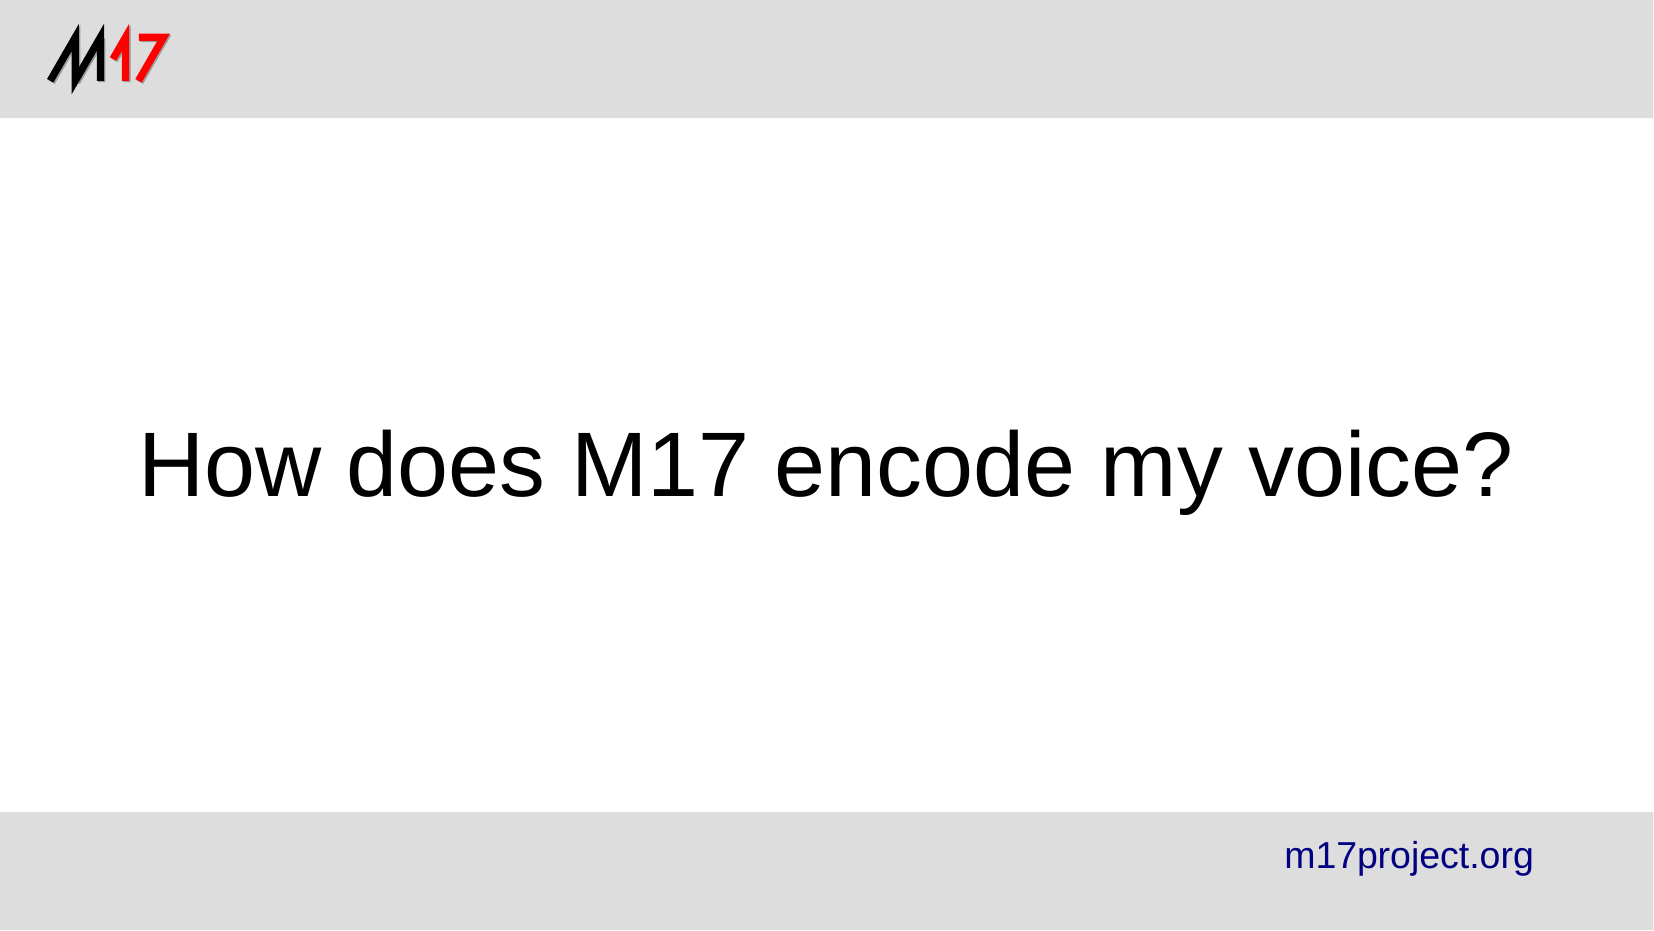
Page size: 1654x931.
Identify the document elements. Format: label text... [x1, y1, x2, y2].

text_box [0, 812, 1654, 931]
picture [39, 16, 178, 102]
text_box m17project.org [1269, 826, 1654, 897]
text_box [0, 0, 1654, 119]
title How does M17 encode my voice? [82, 387, 1571, 543]
